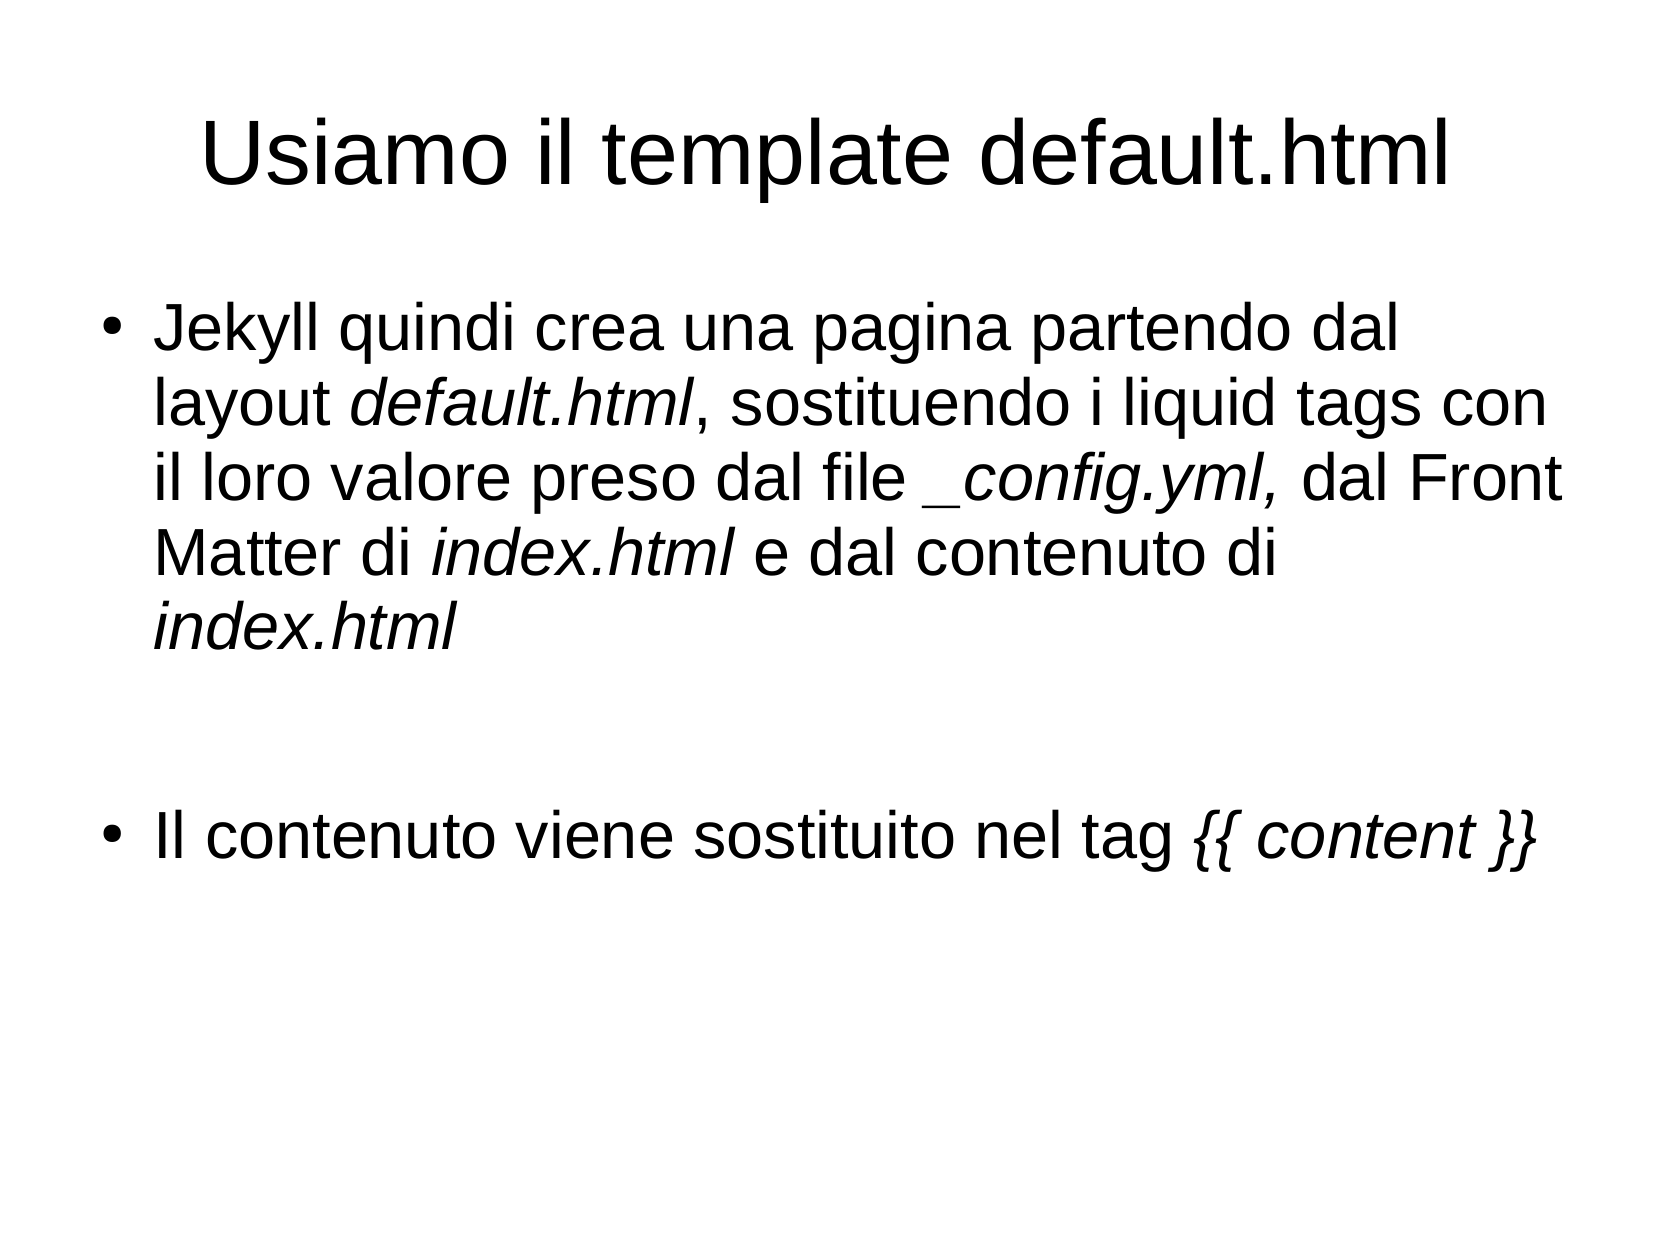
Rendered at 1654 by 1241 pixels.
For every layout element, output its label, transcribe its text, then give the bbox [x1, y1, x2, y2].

list Jekyll quindi crea una pagina partendo dal layout default.html, sostituendo i liquid tags con il loro valore preso dal file _config.yml, dal Front Matter di index.html e dal contenuto di index.html Il contenuto viene sostituito nel tag {{ content }} [82, 290, 1571, 1141]
title Usiamo il template default.html [82, 49, 1571, 257]
